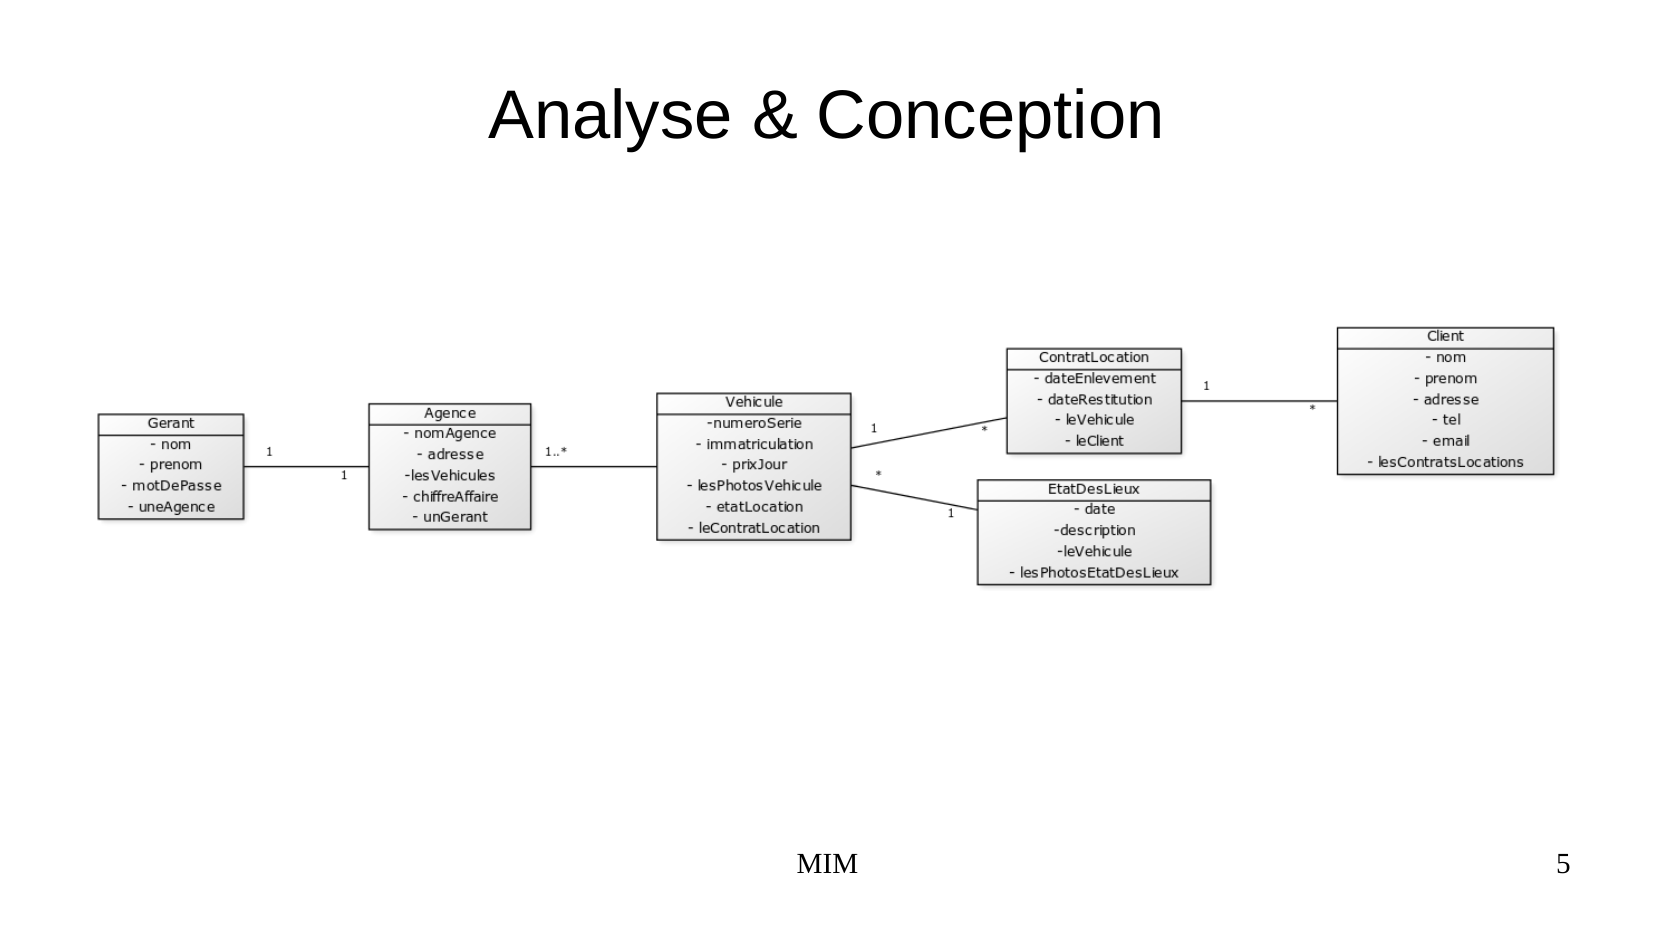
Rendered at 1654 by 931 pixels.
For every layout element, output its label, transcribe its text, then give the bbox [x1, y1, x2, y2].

picture [93, 323, 1560, 591]
title Analyse & Conception [82, 37, 1571, 193]
